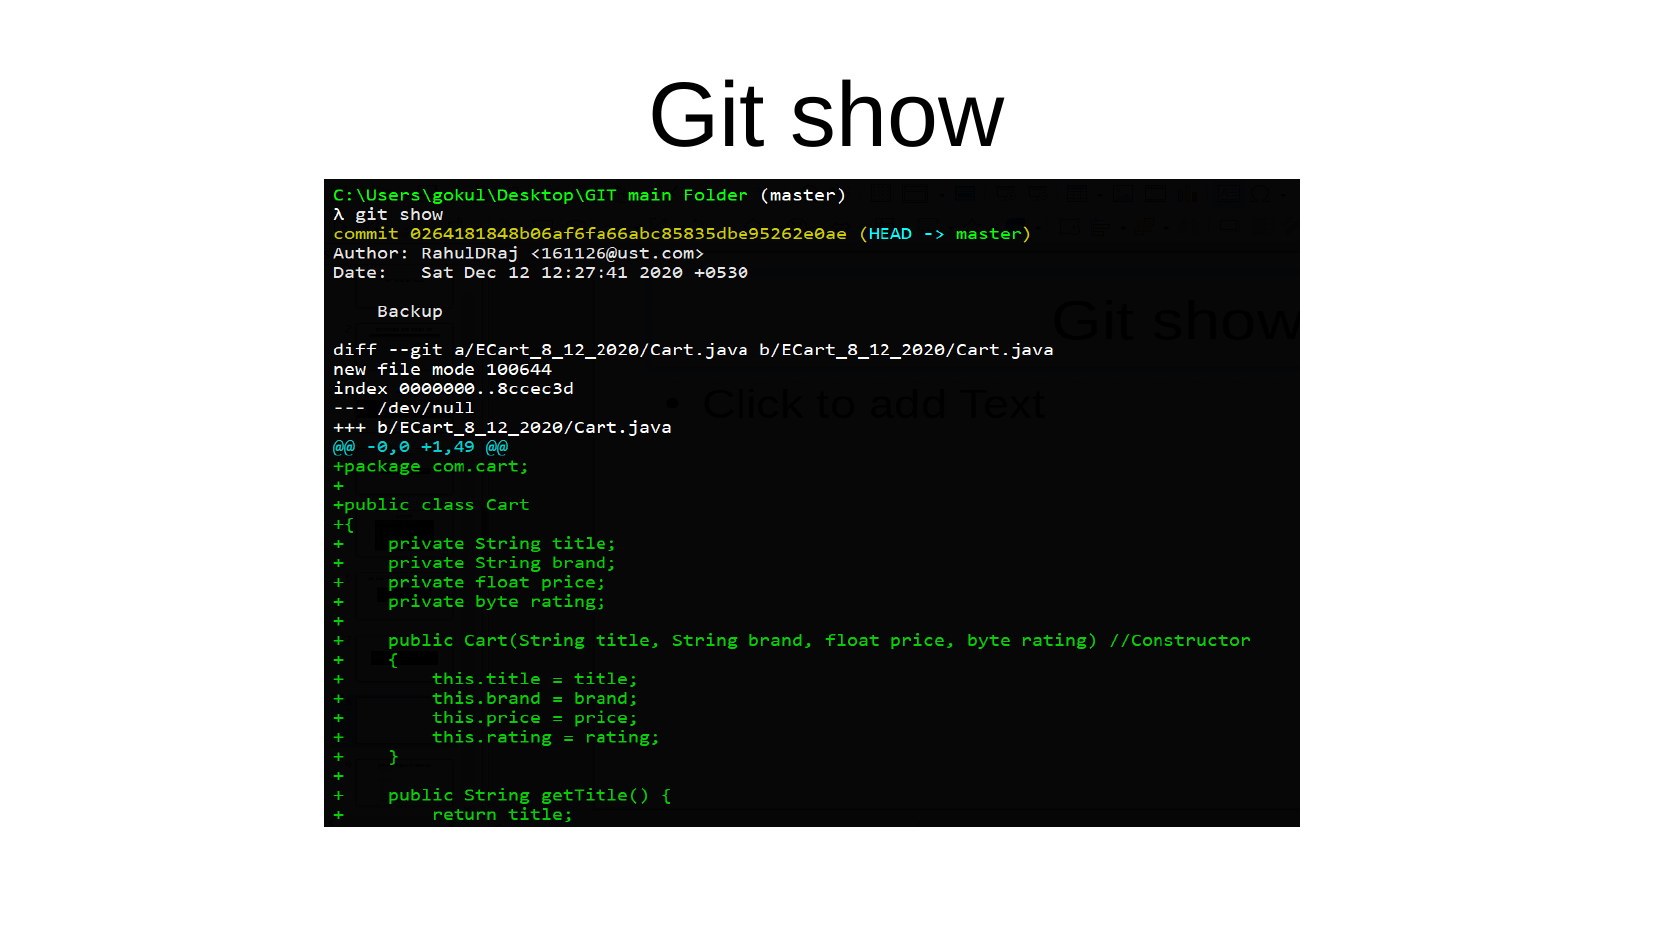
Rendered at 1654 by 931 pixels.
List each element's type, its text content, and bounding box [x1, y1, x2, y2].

picture [324, 179, 1300, 827]
title Git show [82, 37, 1571, 193]
